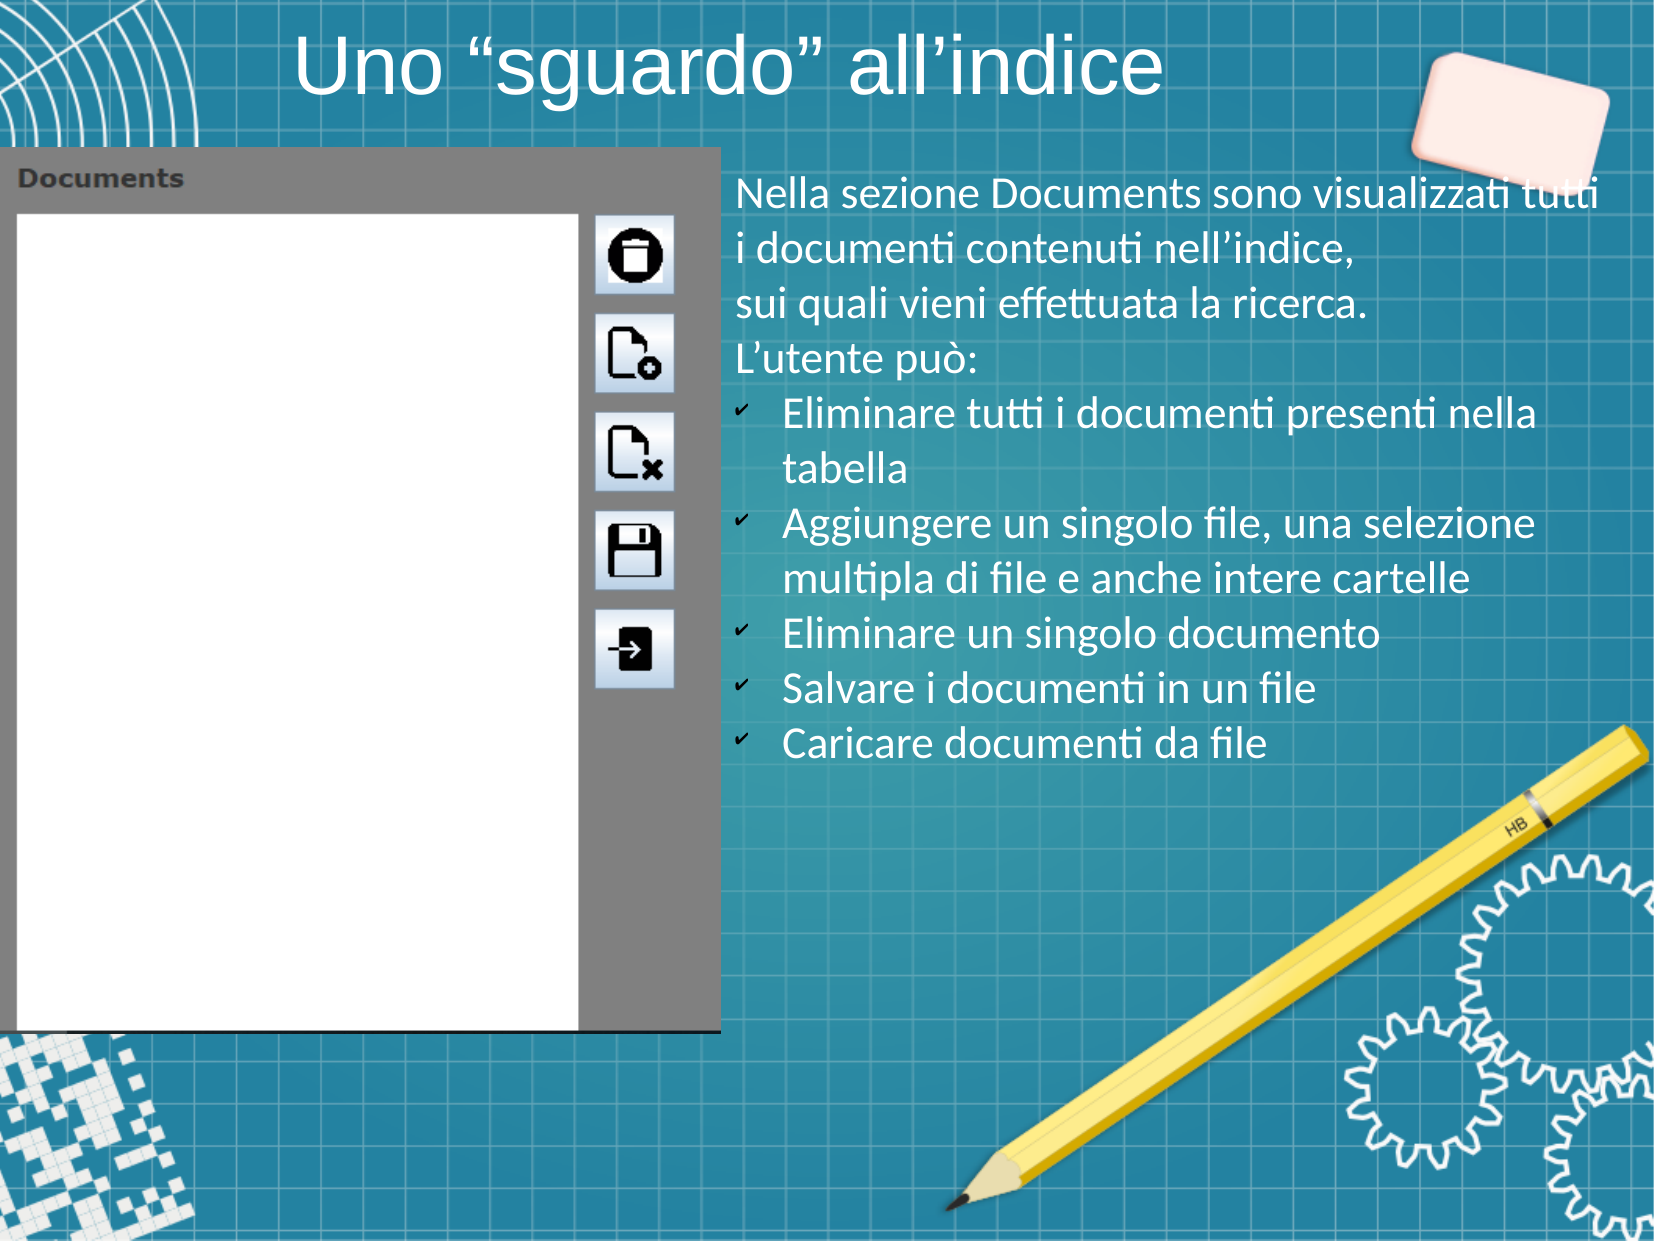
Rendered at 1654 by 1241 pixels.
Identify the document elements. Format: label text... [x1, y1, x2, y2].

picture [0, 0, 1654, 1241]
text_box Uno “sguardo” all’indice [277, 11, 1376, 105]
text_box Nella sezione Documents sono visualizzati tutti i documenti contenuti nell’indice, sui quali vieni effettuata la ricerca. L’utente può: Eliminare tutti i documenti presenti nella tabella Aggiungere un singolo file, una selezione multipla di file e anche intere cartelle Eliminare un singolo documento Salvare i documenti in un file Caricare documenti da file [720, 155, 1629, 776]
